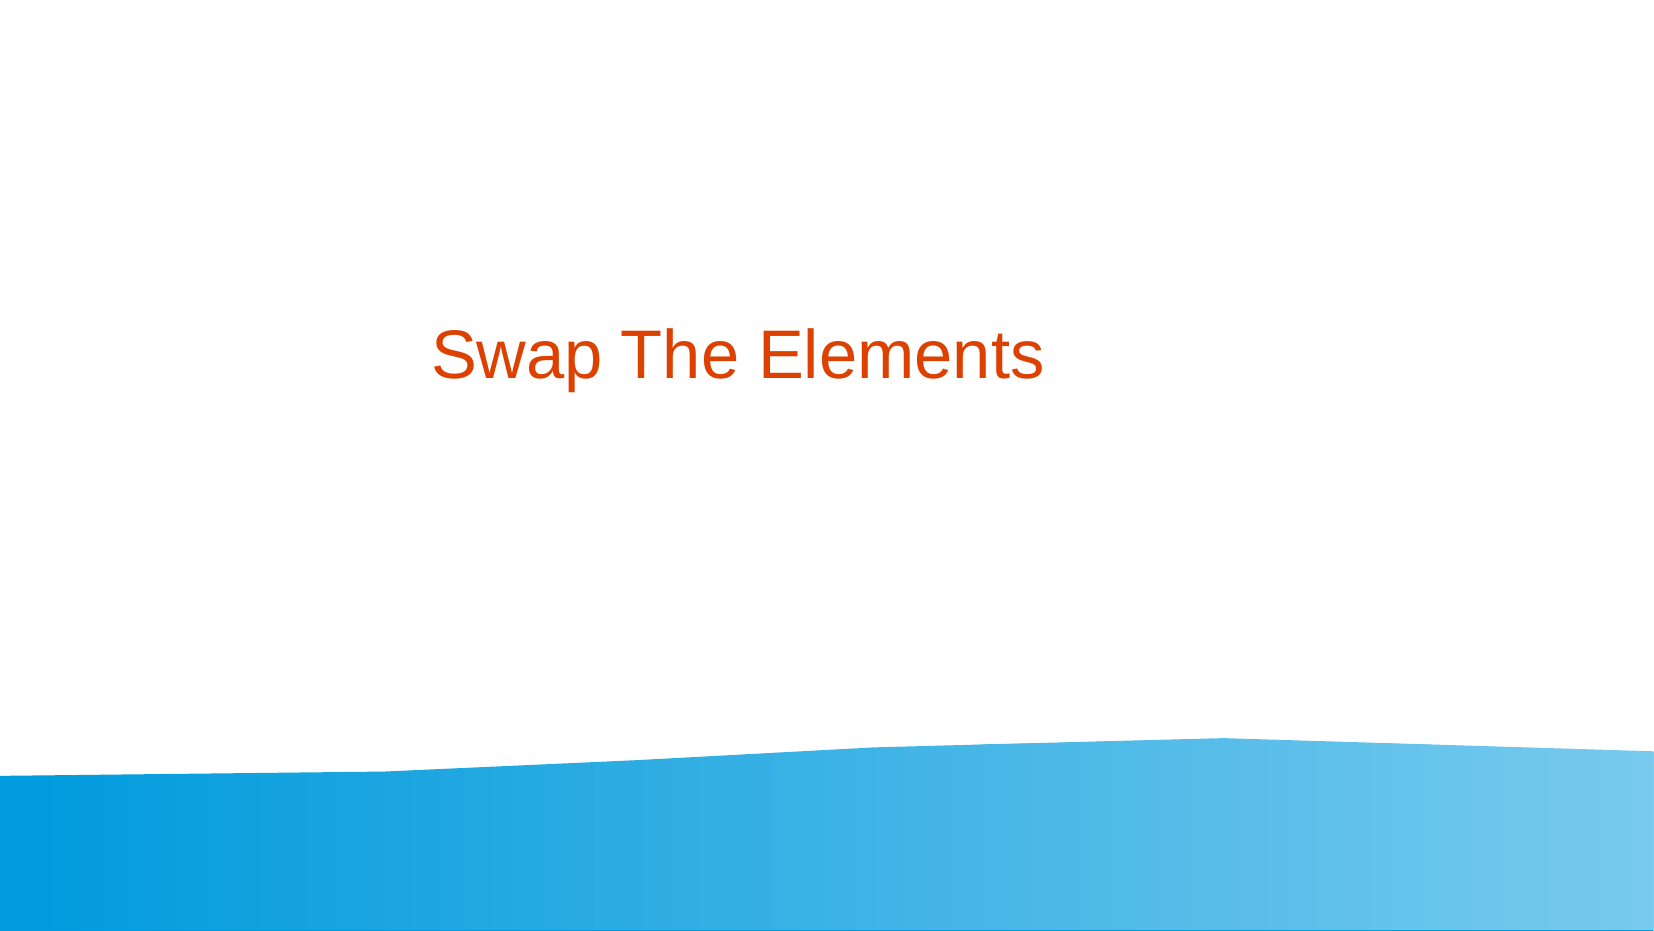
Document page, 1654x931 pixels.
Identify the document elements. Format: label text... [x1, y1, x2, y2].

title Swap The Elements [0, 265, 1477, 443]
